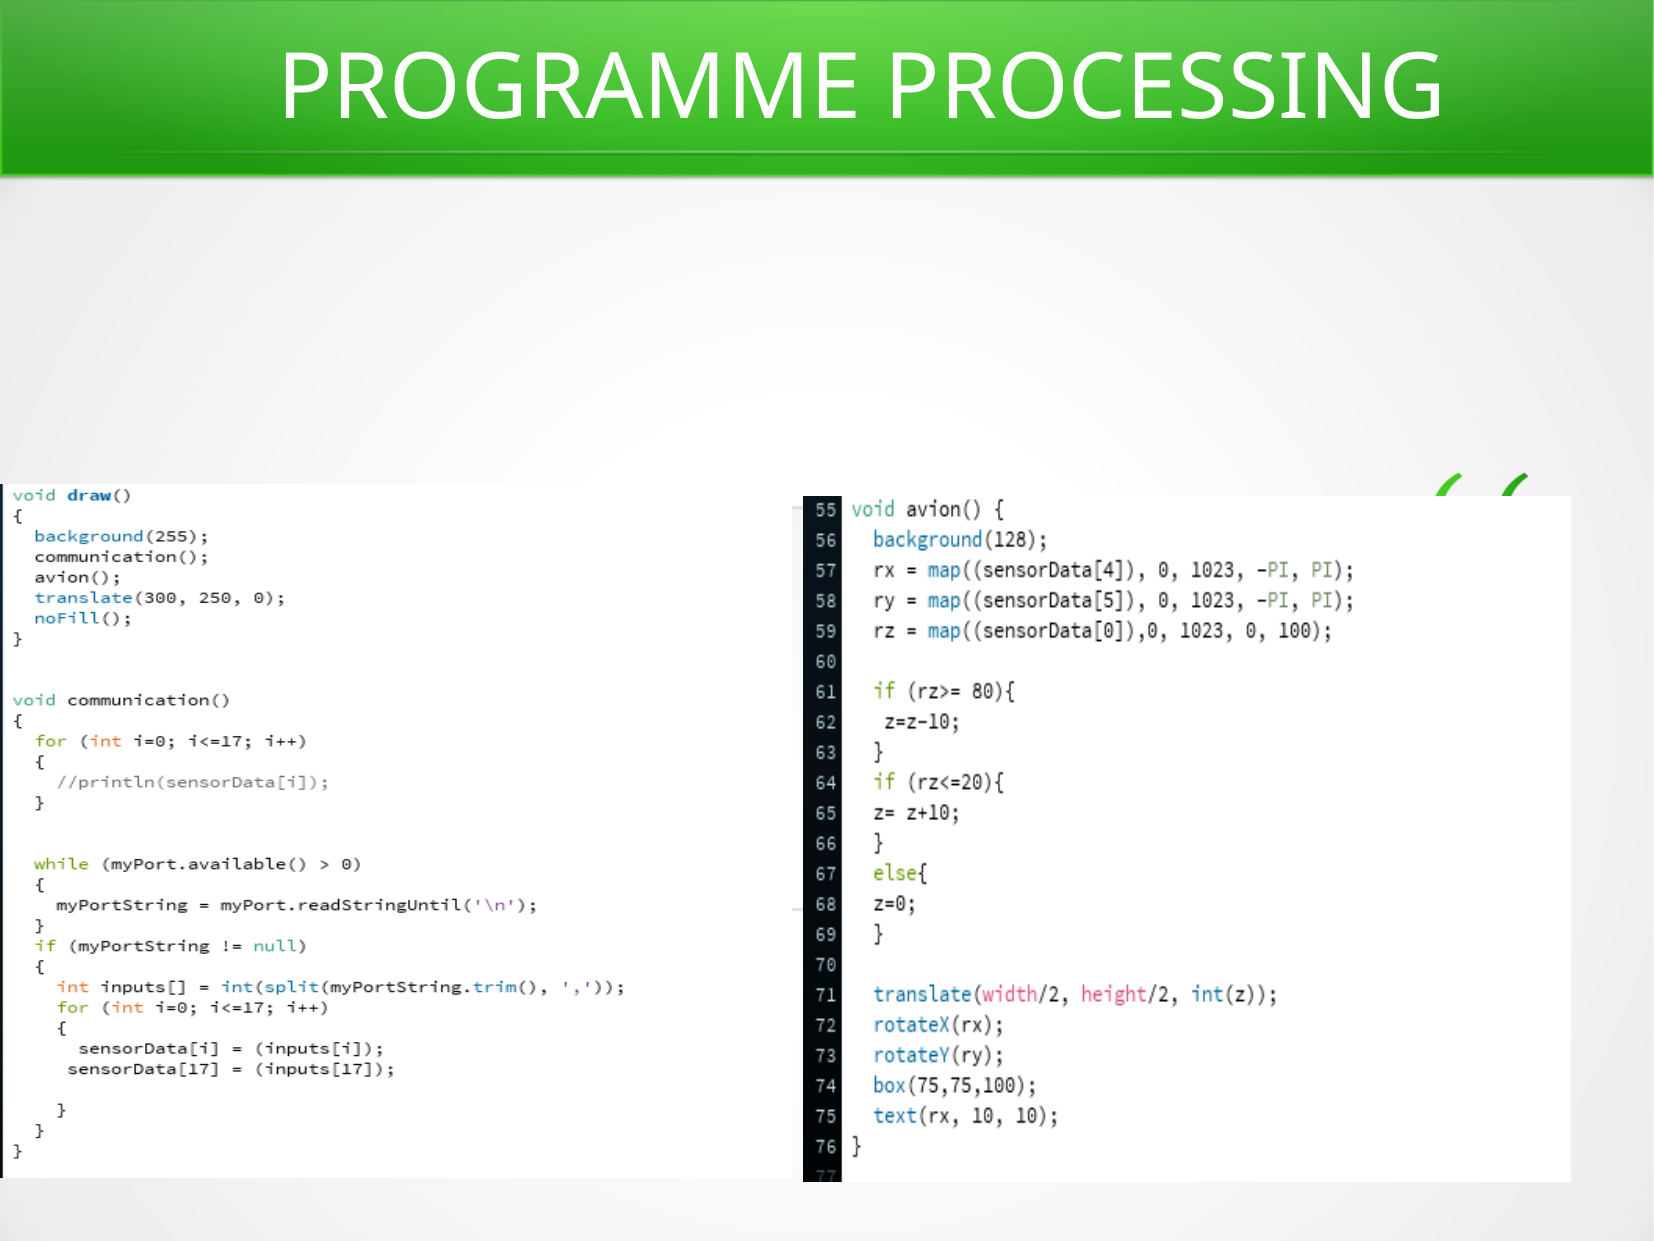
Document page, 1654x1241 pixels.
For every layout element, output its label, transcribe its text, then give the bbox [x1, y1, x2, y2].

title PROGRAMME PROCESSING [82, 11, 1571, 154]
picture [0, 0, 1654, 1241]
